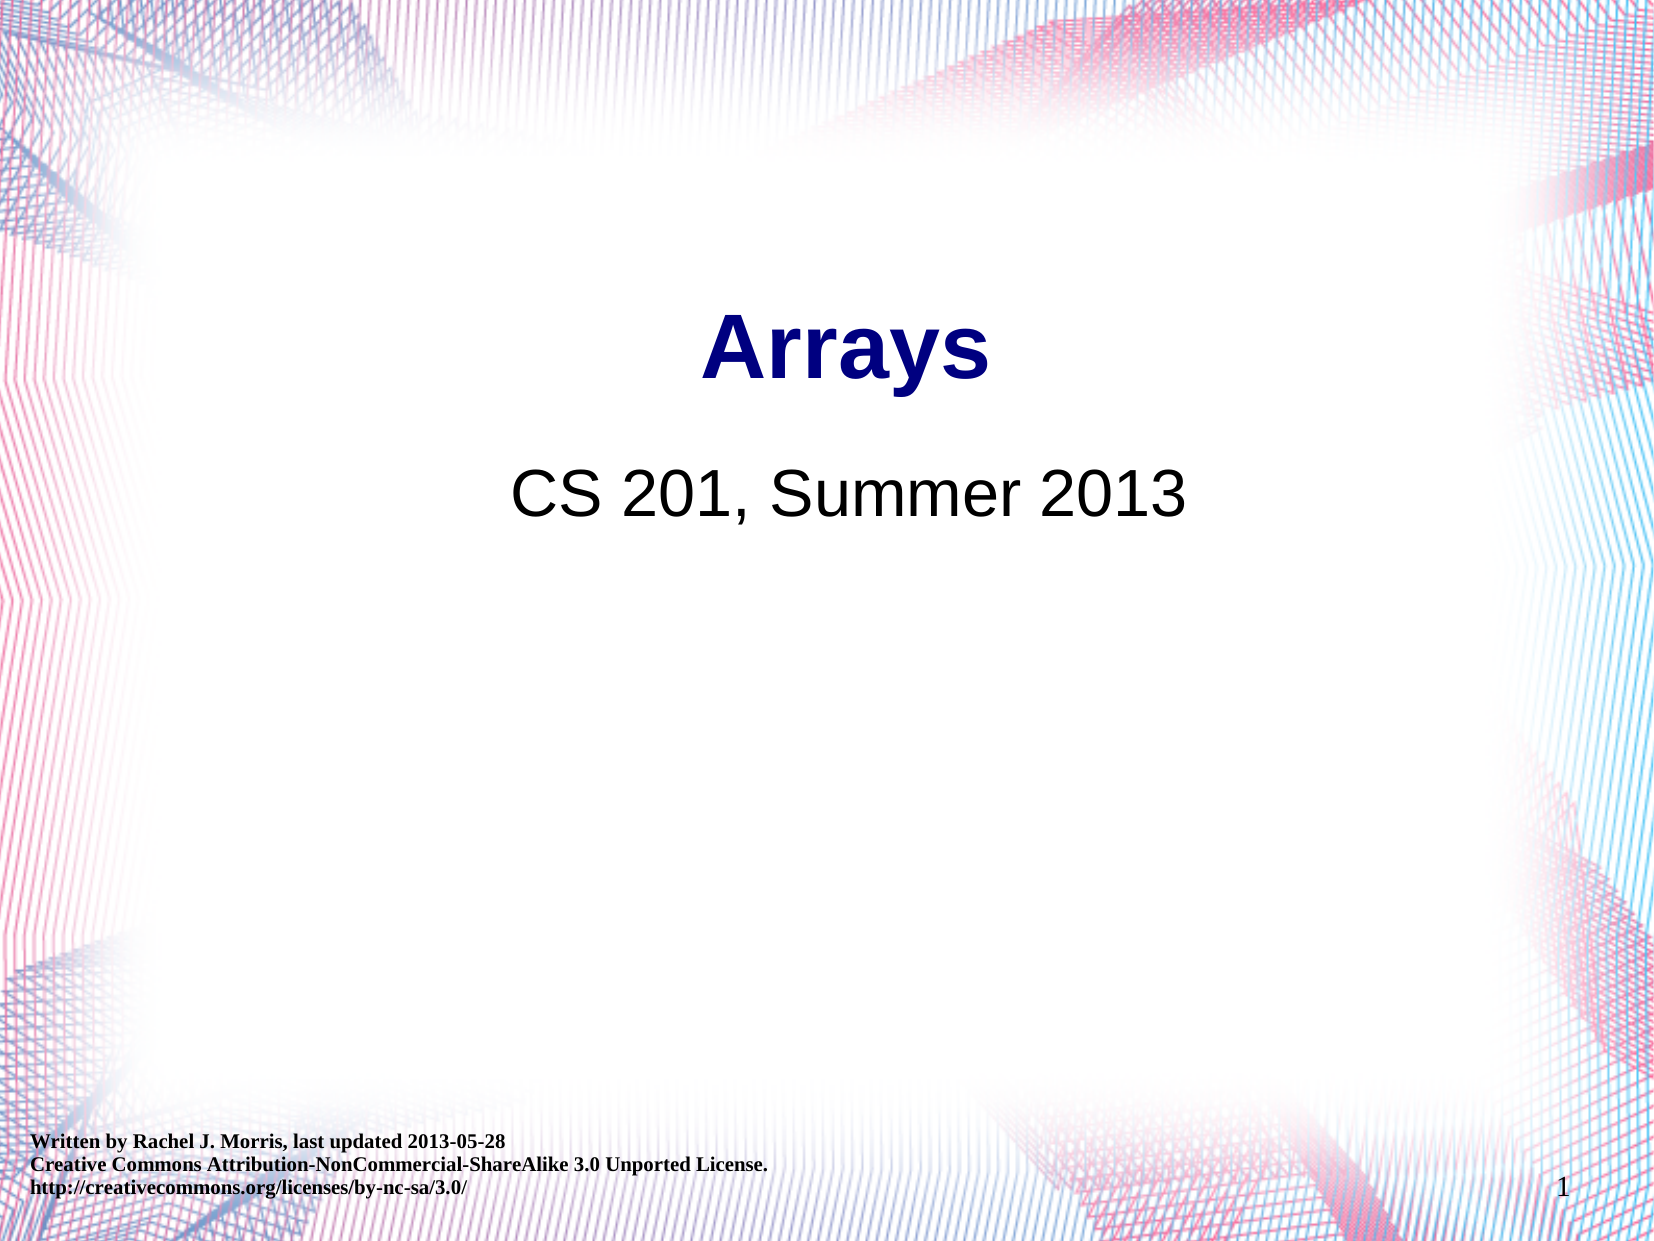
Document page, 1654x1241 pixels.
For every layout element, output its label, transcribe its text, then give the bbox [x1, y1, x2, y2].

title Arrays [101, 242, 1591, 451]
text_box CS 201, Summer 2013 [123, 438, 1576, 548]
picture [0, 0, 1654, 1241]
